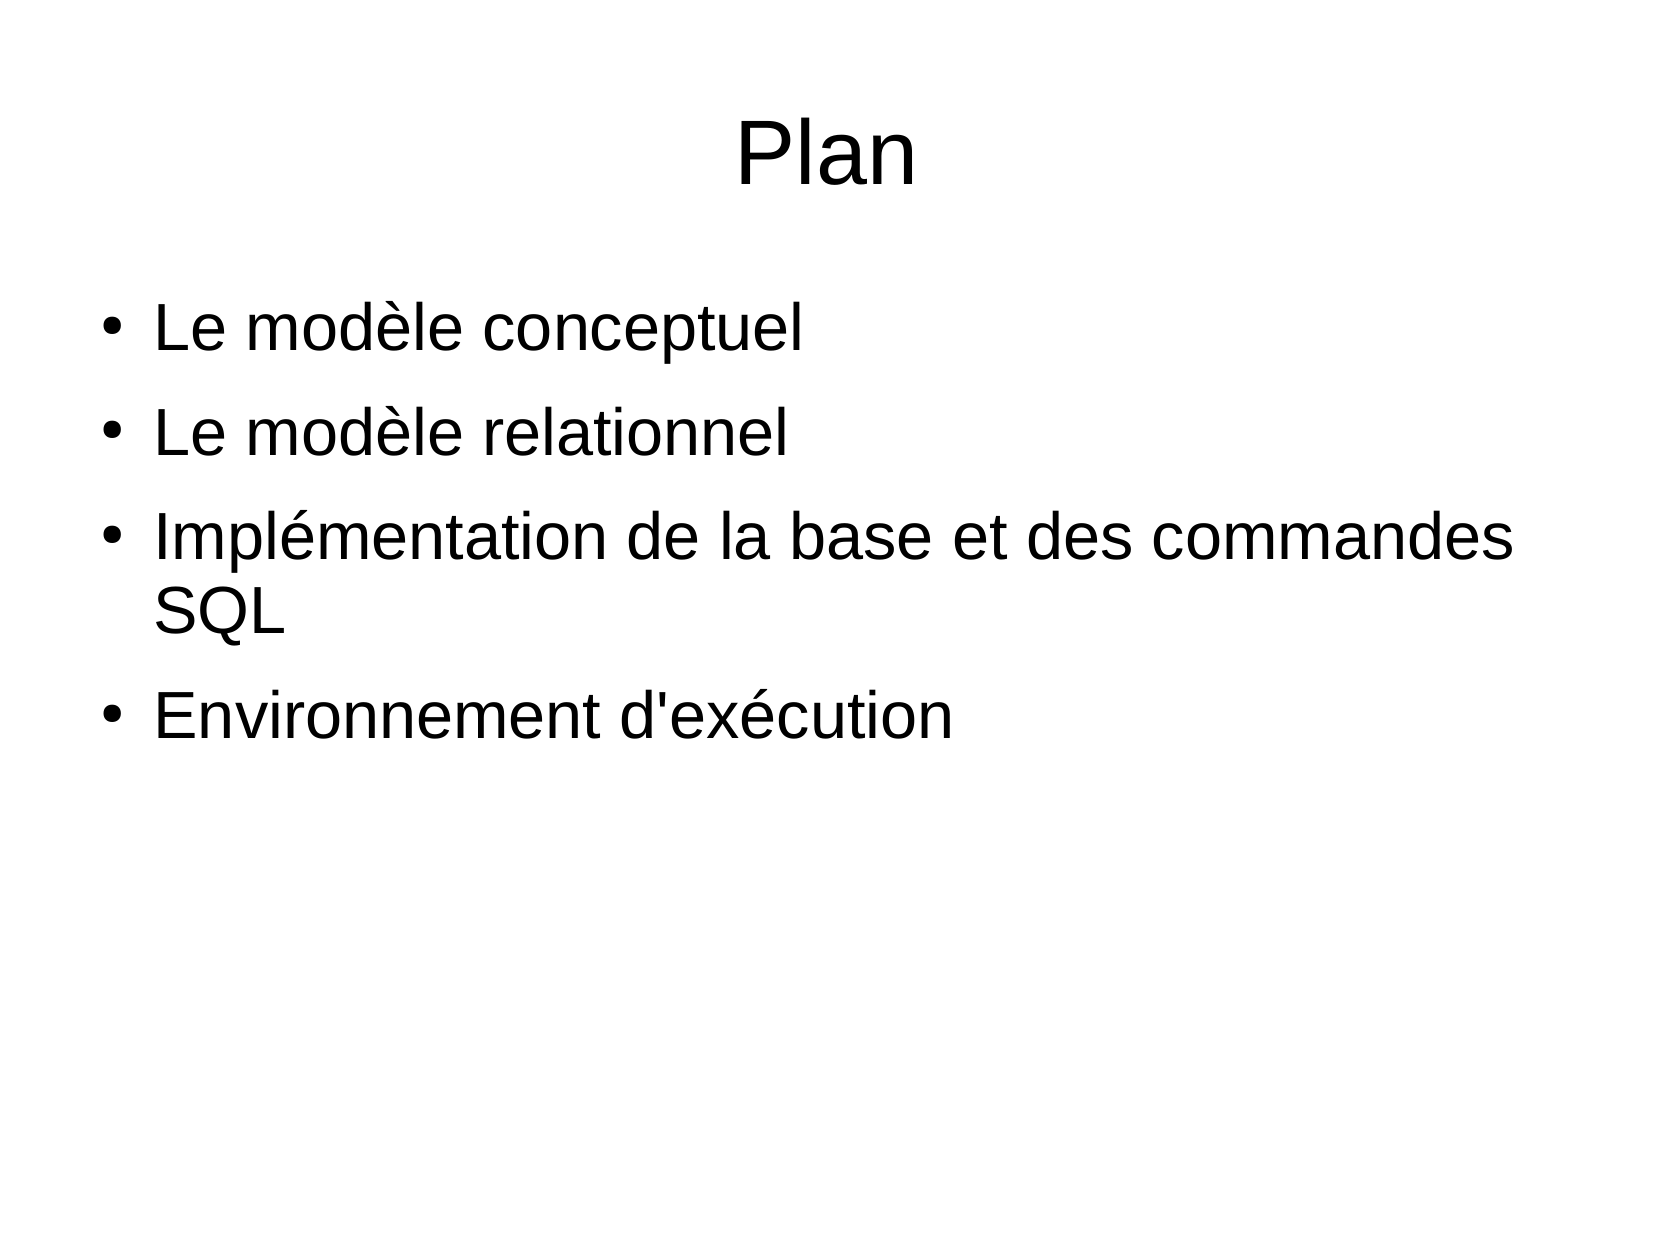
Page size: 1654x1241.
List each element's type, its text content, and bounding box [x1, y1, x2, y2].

list Le modèle conceptuel Le modèle relationnel Implémentation de la base et des commandes SQL Environnement d'exécution [82, 290, 1571, 1109]
title Plan [82, 49, 1571, 257]
